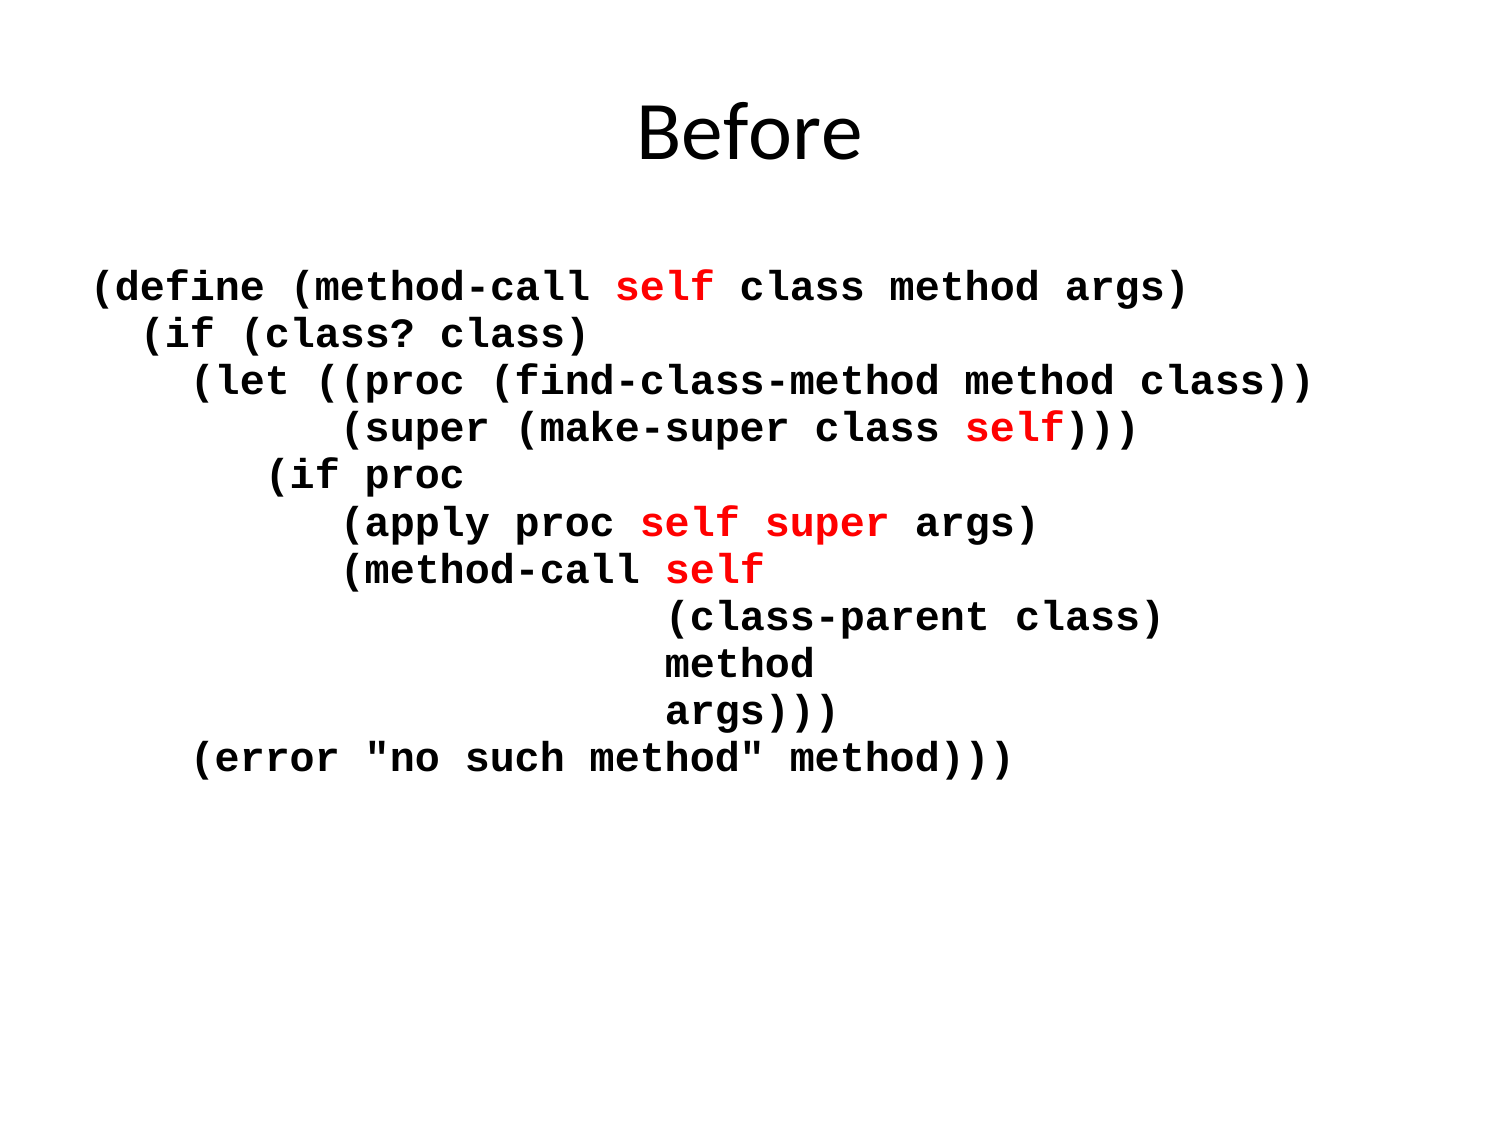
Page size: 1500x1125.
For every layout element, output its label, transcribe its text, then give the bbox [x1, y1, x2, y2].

list (define (method-call self class method args) (if (class? class) (let ((proc (find-class-method method class)) (super (make-super class self))) (if proc (apply proc self super args) (method-call self (class-parent class) method args))) (error "no such method" method))) [75, 262, 1426, 1006]
title Before [75, 29, 1426, 249]
